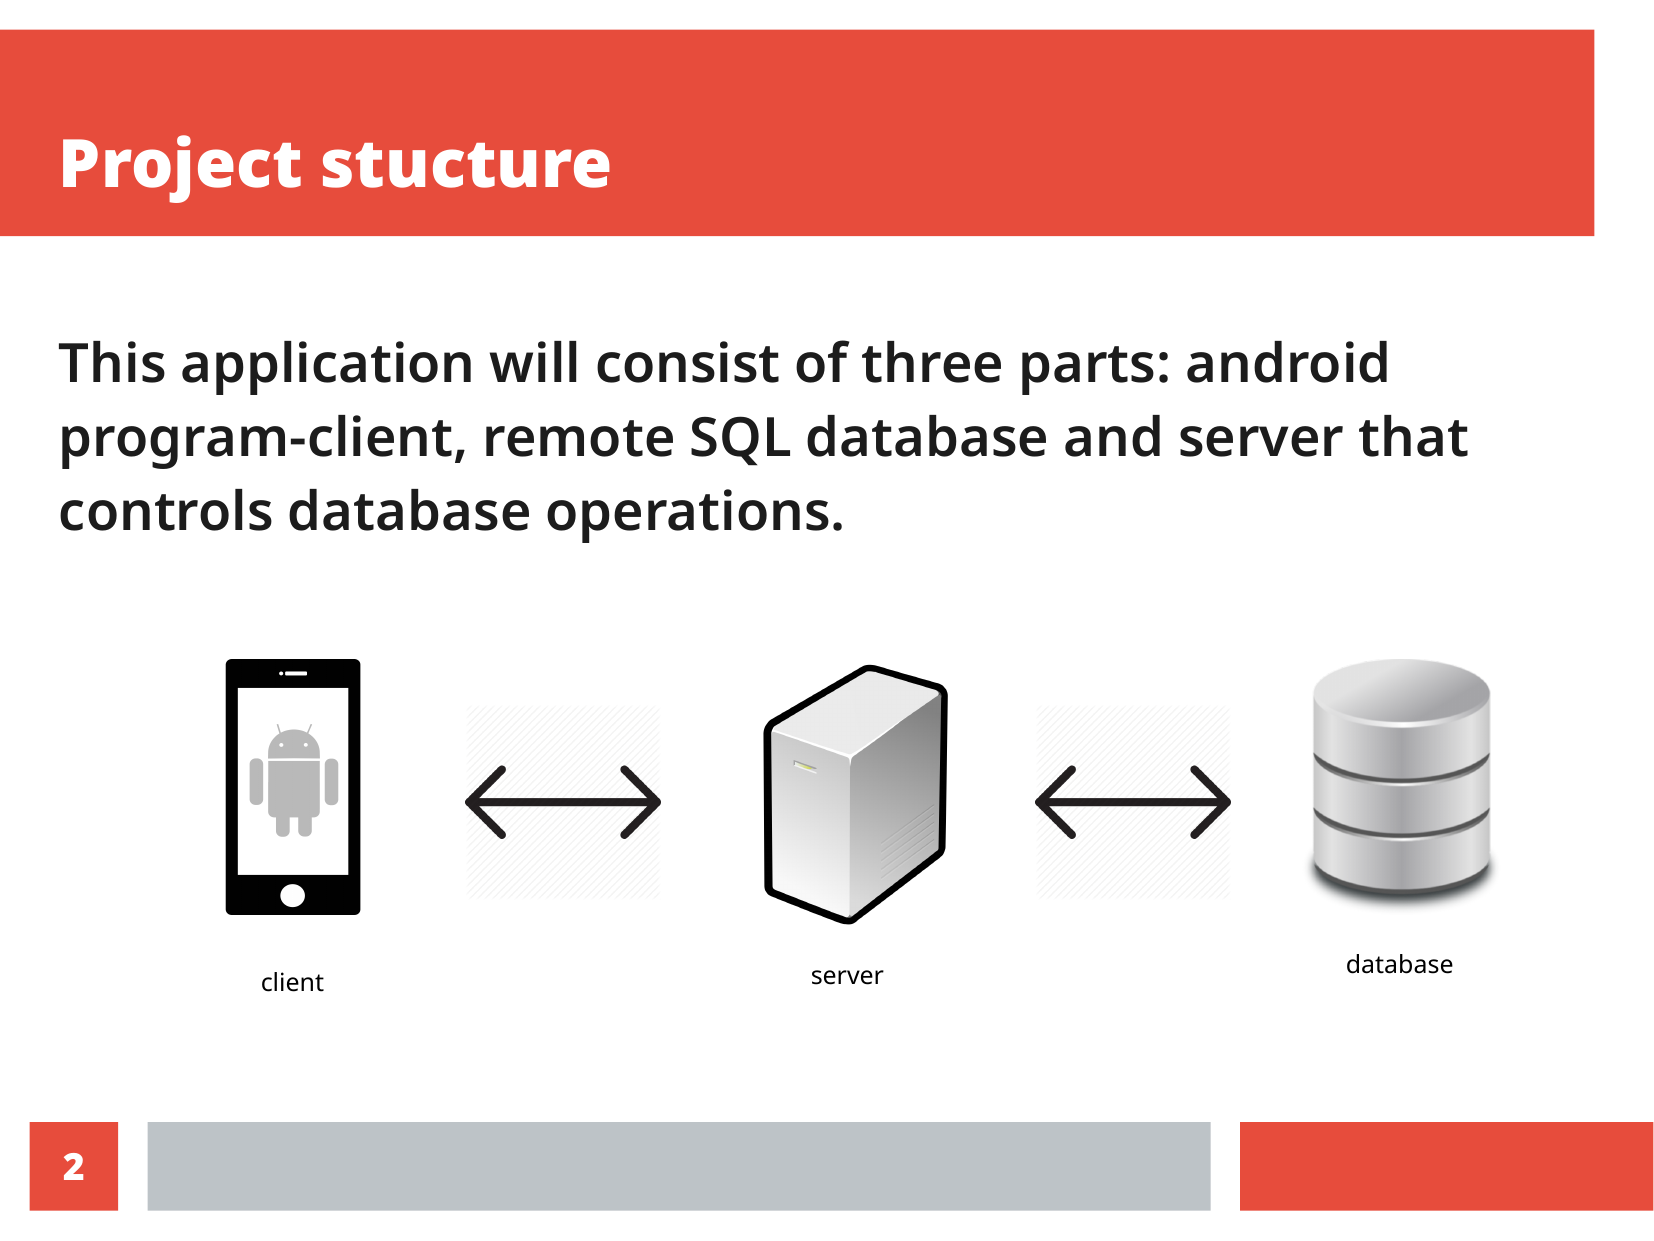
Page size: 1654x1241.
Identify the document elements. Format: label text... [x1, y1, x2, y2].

picture [225, 659, 361, 916]
picture [465, 704, 661, 901]
list This application will consist of three parts: android program-client, remote SQL database and server that controls database operations. [59, 324, 1565, 571]
picture [1302, 659, 1501, 916]
text_box server [780, 950, 916, 995]
title Project stucture [59, 59, 1595, 207]
text_box client [225, 957, 361, 1002]
picture [720, 659, 991, 931]
text_box database [1324, 939, 1475, 1013]
picture [1035, 704, 1231, 901]
